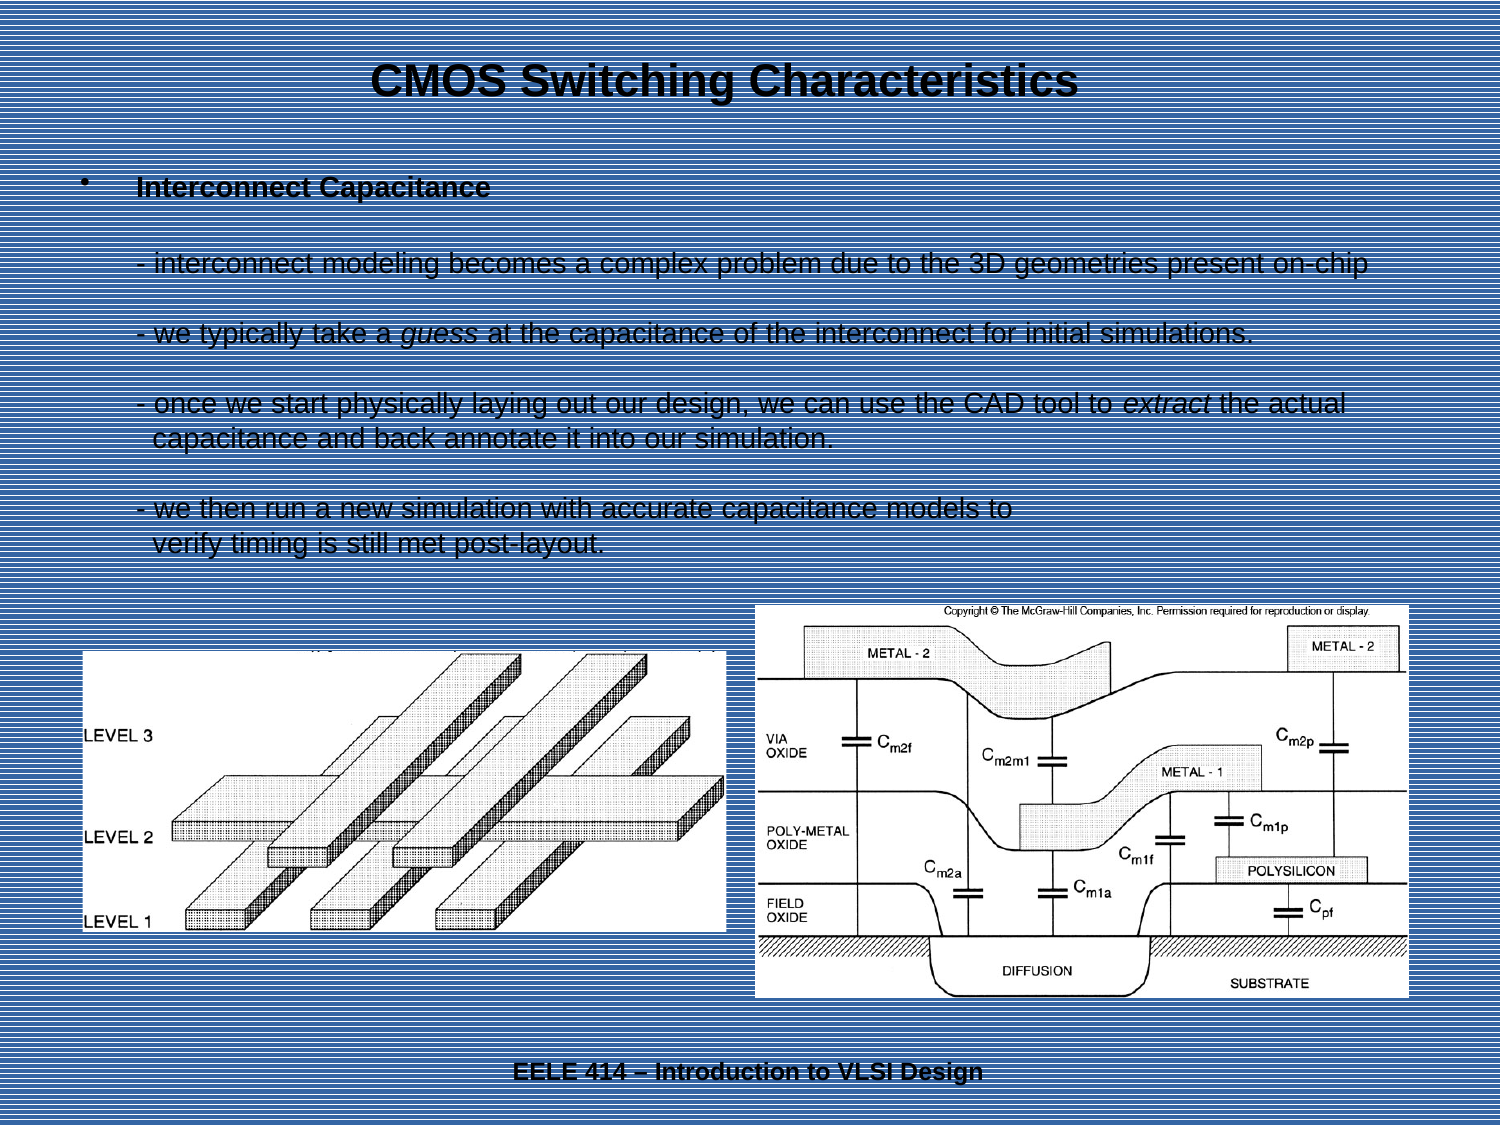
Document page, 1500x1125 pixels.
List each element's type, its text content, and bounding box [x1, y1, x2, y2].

list Interconnect Capacitance - interconnect modeling becomes a complex problem due to the 3D geometries present on-chip - we typically take a guess at the capacitance of the interconnect for initial simulations. - once we start physically laying out our design, we can use the CAD tool to extract the actual capacitance and back annotate it into our simulation. - we then run a new simulation with accurate capacitance models to verify timing is still met post-layout. [64, 160, 1471, 988]
picture [755, 605, 1409, 998]
title CMOS Switching Characteristics [87, 37, 1363, 120]
picture [82, 651, 727, 932]
